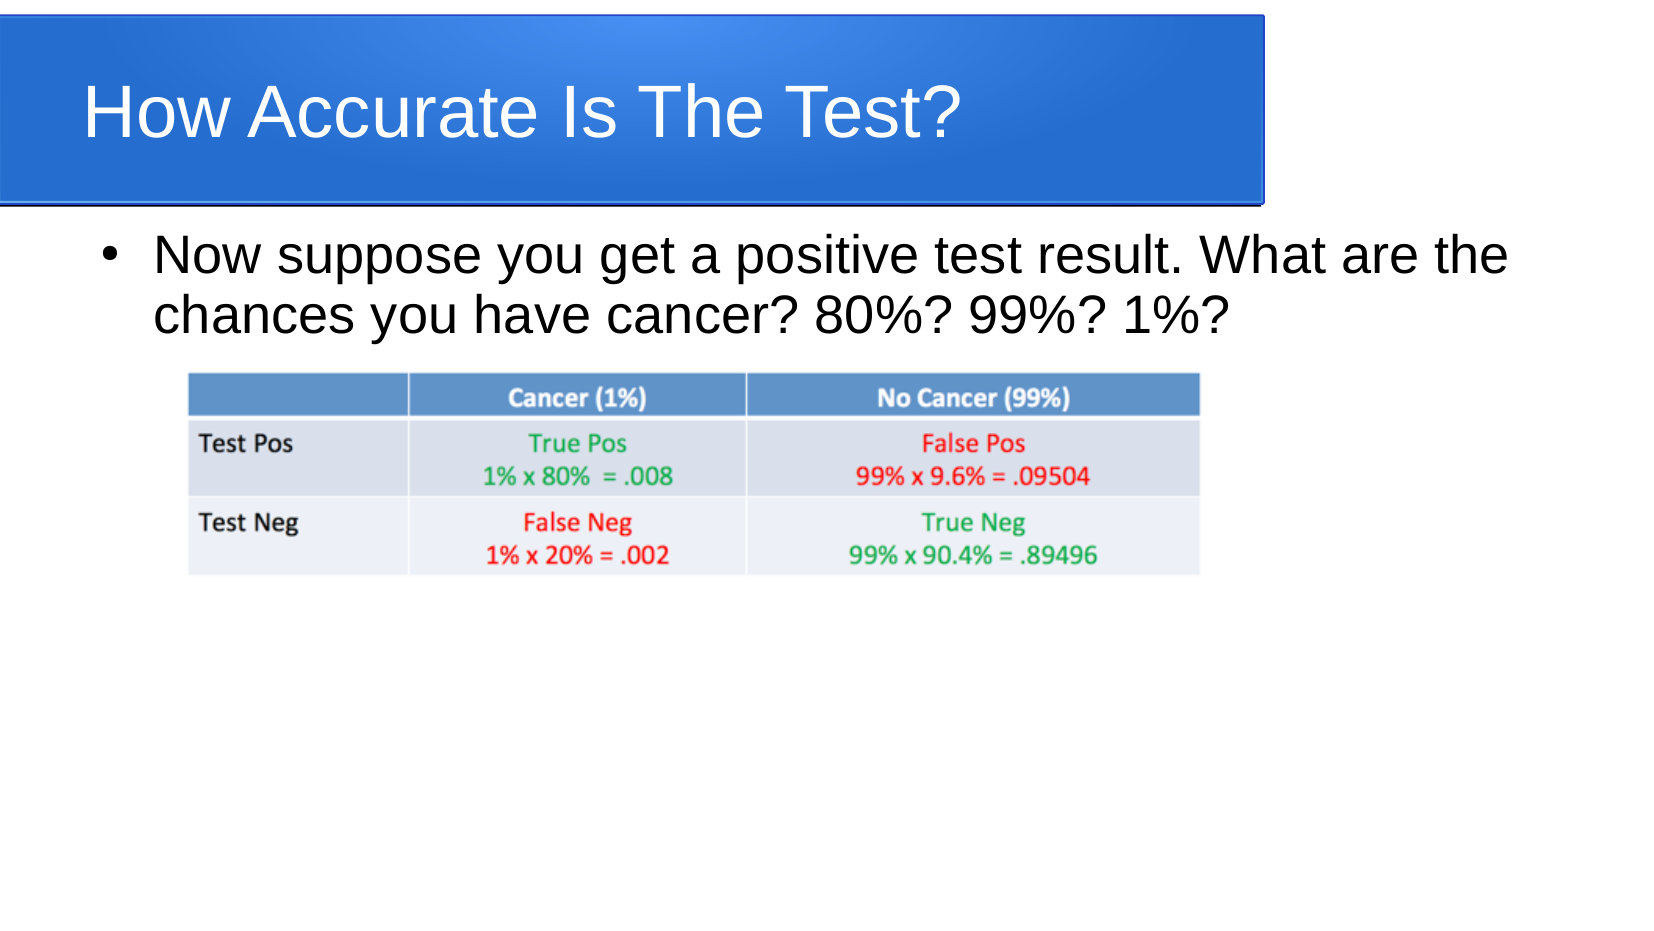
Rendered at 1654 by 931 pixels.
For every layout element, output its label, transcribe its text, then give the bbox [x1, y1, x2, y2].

picture [150, 358, 1278, 589]
title How Accurate Is The Test? [82, 35, 1235, 189]
list Now suppose you get a positive test result. What are the chances you have cancer? 80%? 99%? 1%? [82, 224, 1571, 764]
